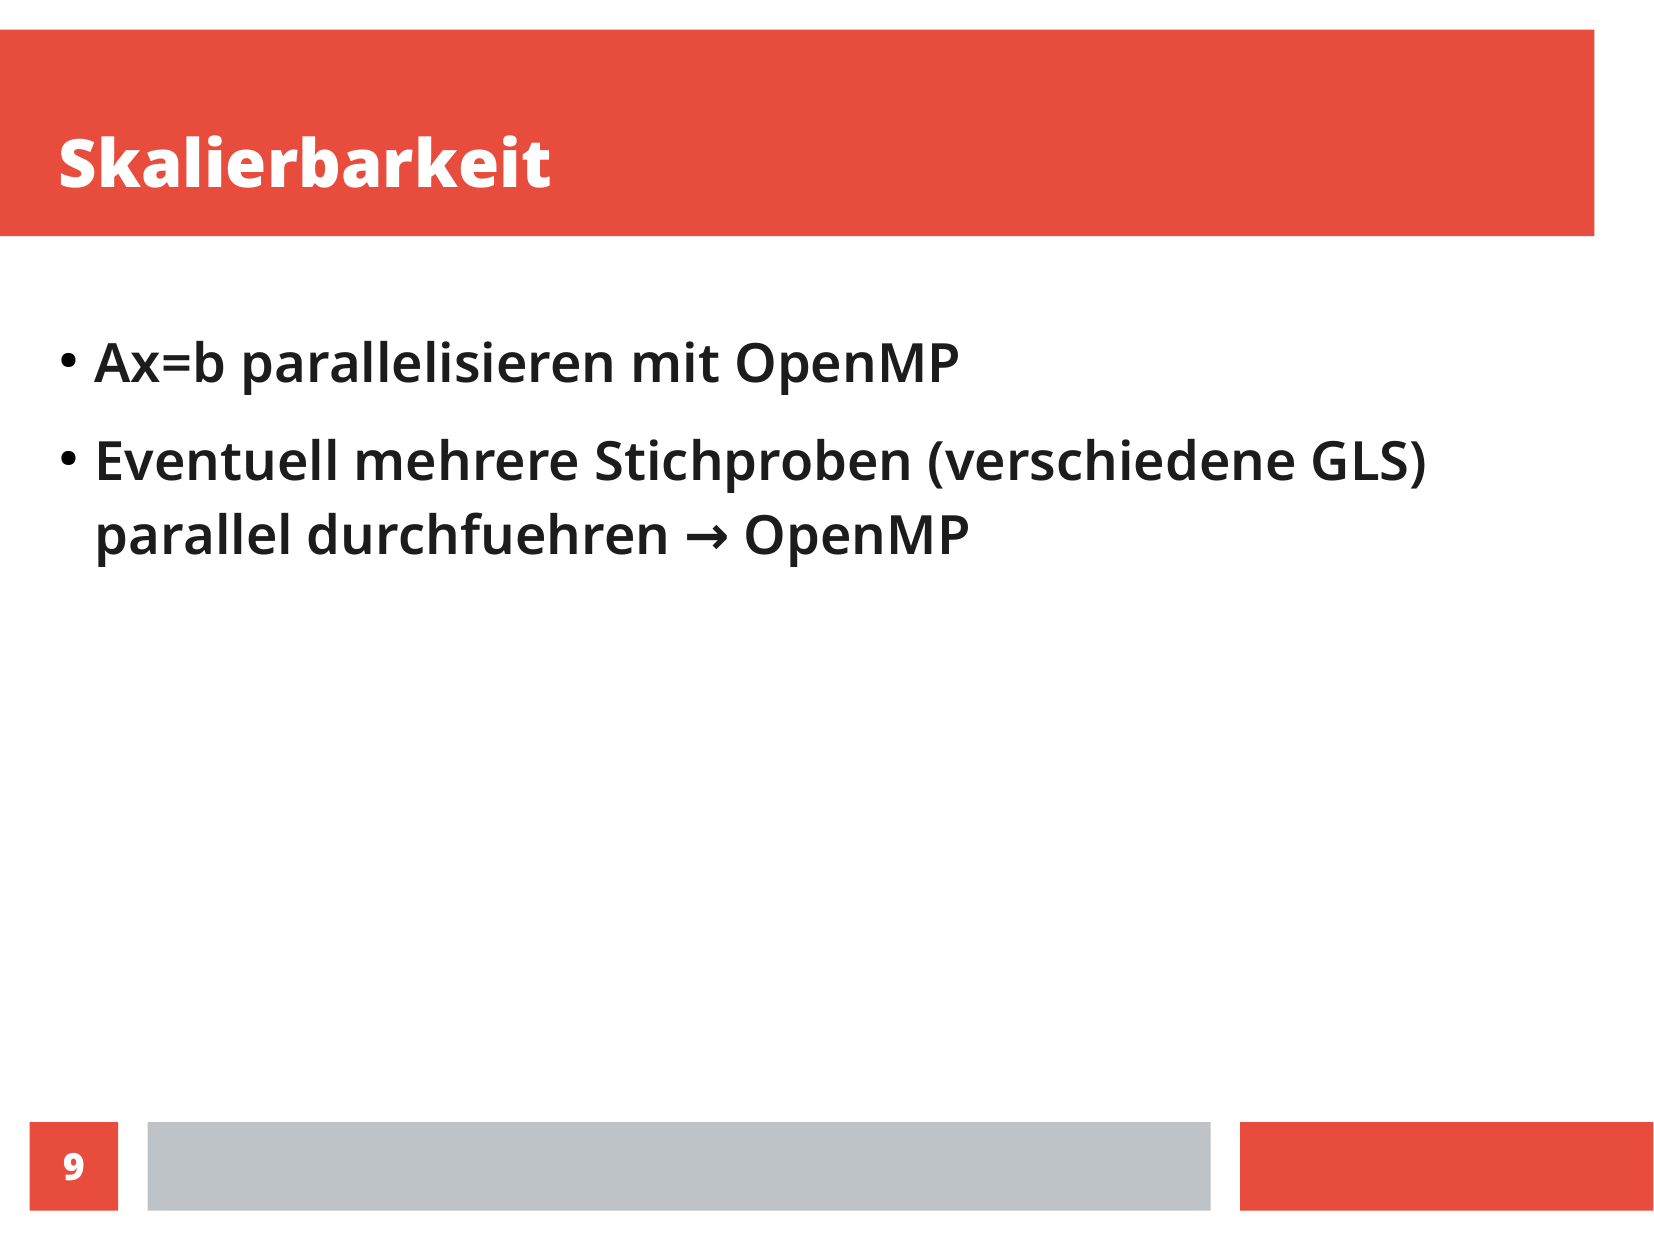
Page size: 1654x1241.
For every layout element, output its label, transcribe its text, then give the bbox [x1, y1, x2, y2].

title Skalierbarkeit [59, 59, 1595, 207]
list Ax=b parallelisieren mit OpenMP Eventuell mehrere Stichproben (verschiedene GLS) parallel durchfuehren → OpenMP [59, 324, 1565, 1093]
